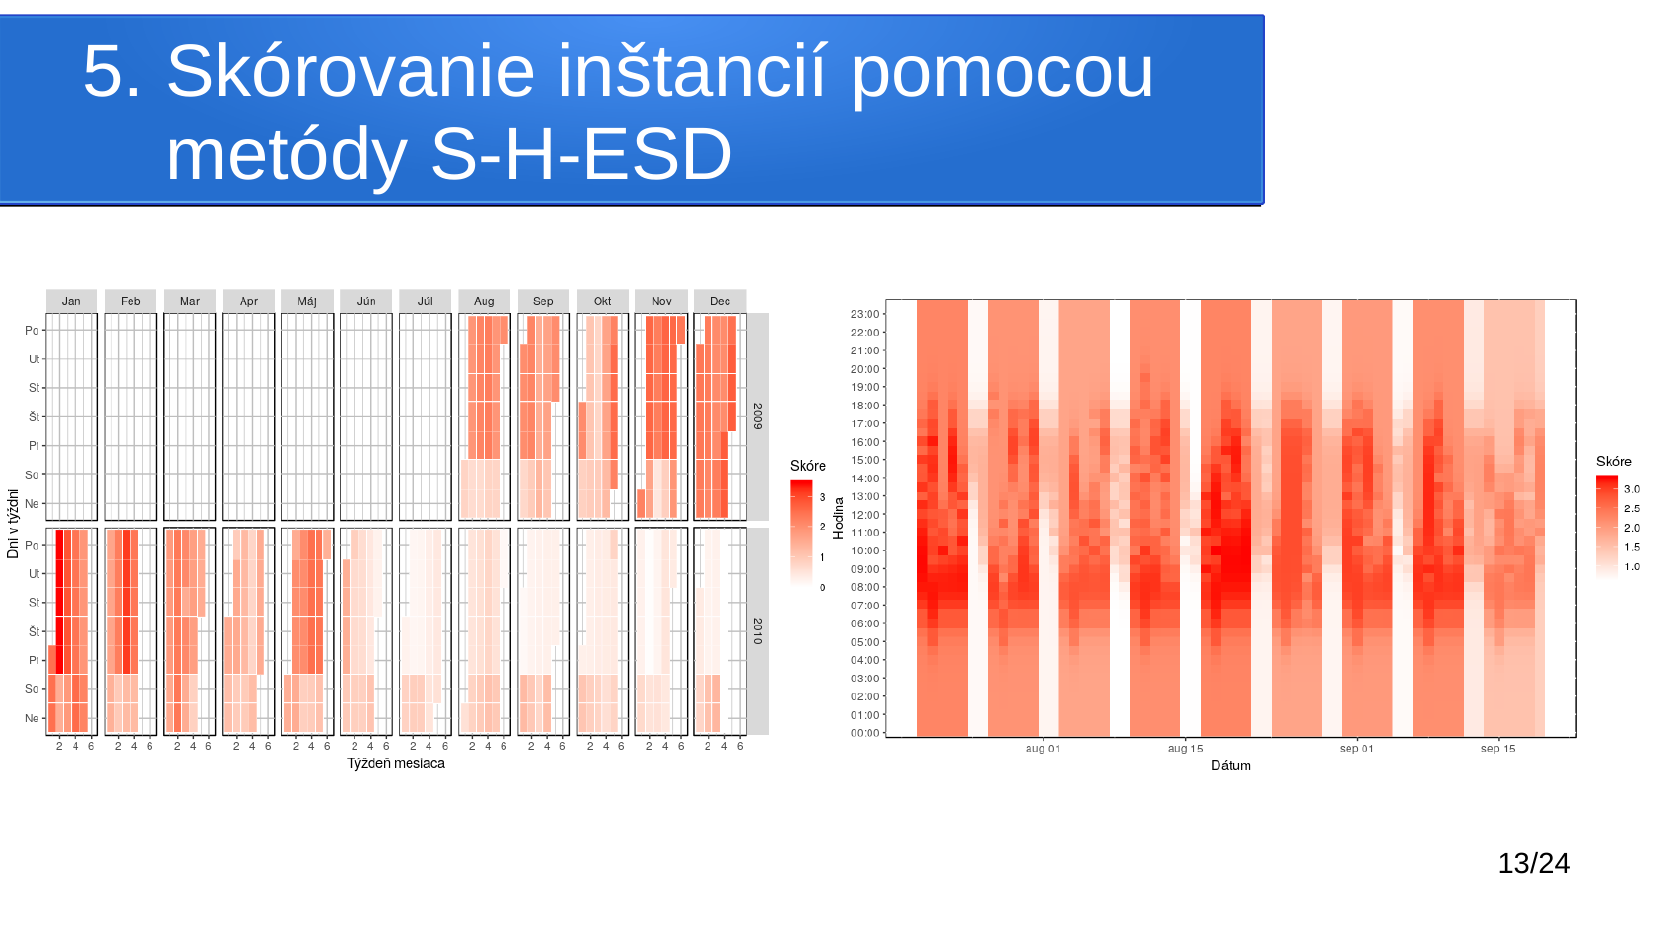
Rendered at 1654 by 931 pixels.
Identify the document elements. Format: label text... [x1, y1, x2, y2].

title 5. Skórovanie inštancií pomocou metódy S-H-ESD [82, 29, 1231, 196]
picture [0, 282, 1654, 780]
